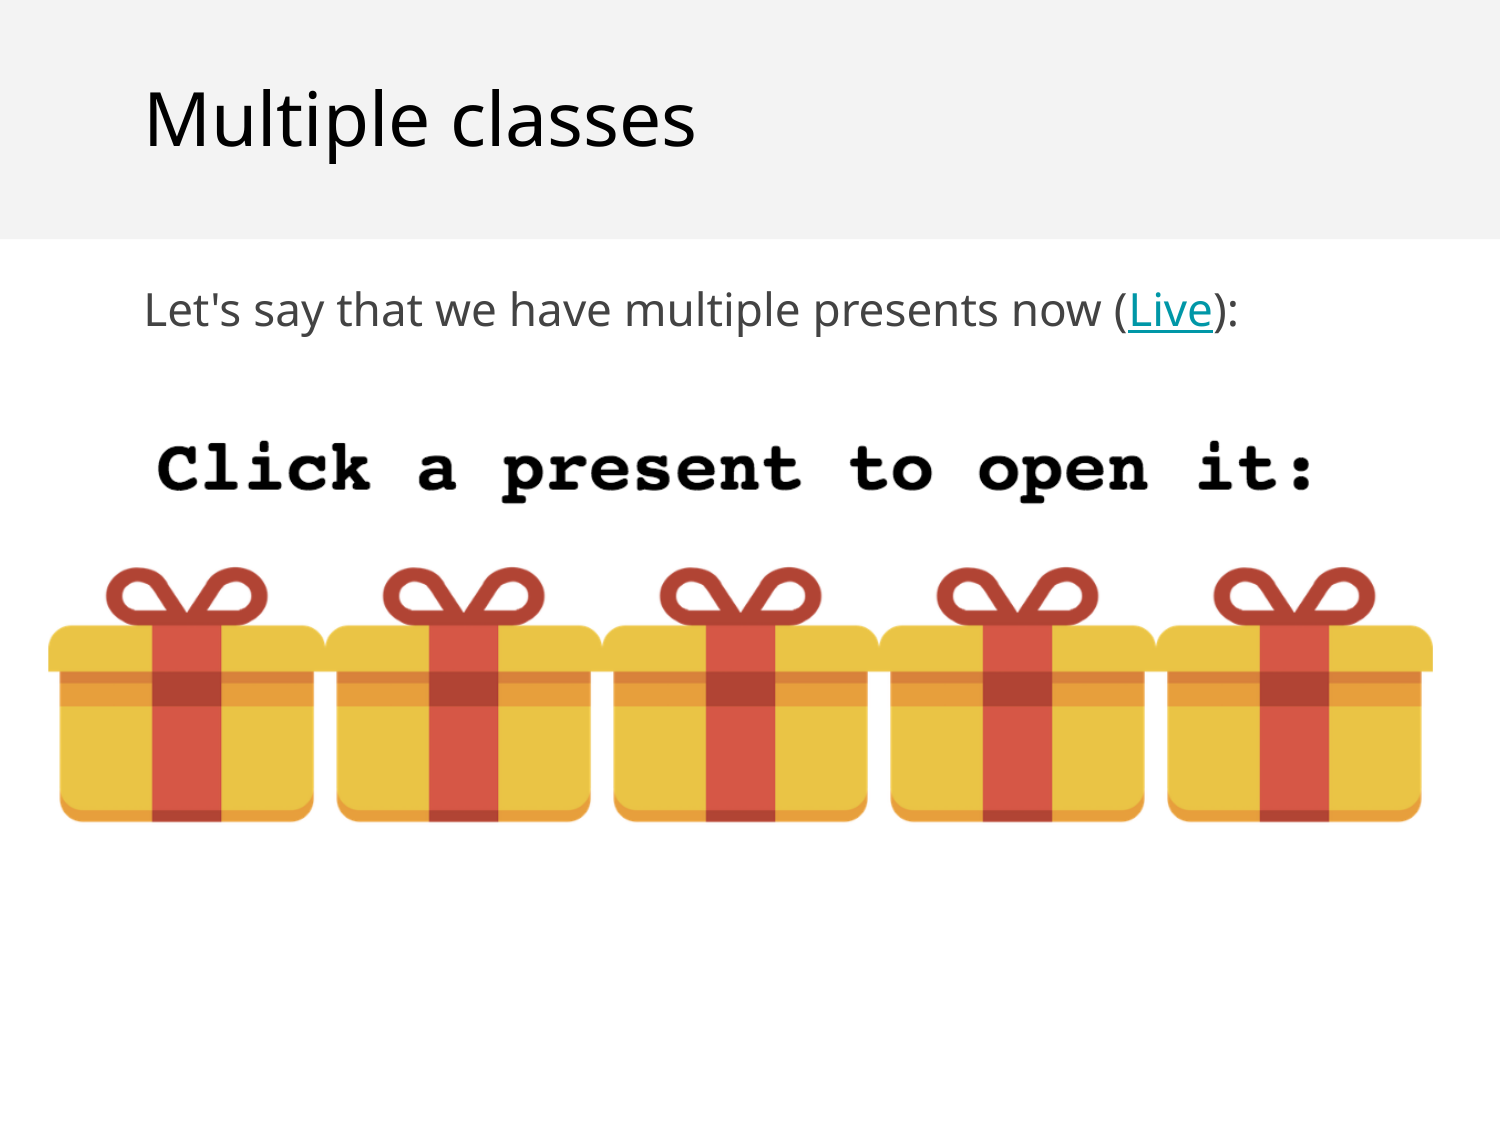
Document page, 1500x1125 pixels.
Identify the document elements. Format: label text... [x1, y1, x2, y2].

title Multiple classes [128, 56, 1372, 183]
list Let's say that we have multiple presents now (Live): [128, 255, 1372, 381]
picture [24, 381, 1475, 900]
